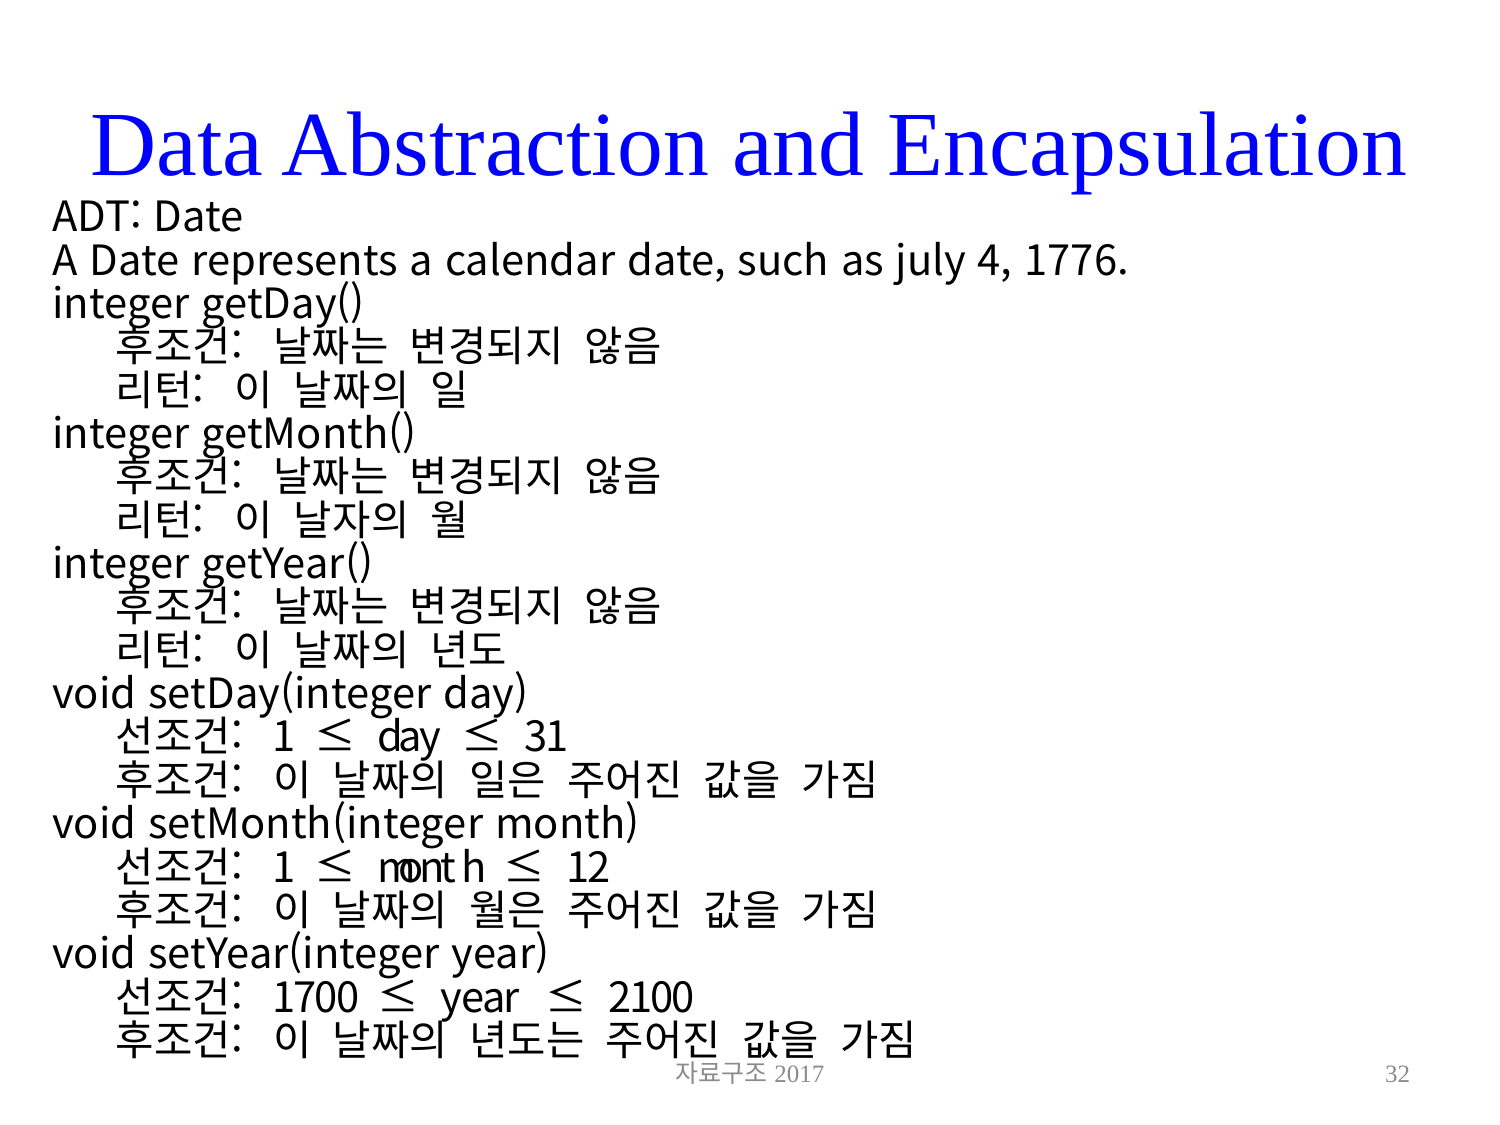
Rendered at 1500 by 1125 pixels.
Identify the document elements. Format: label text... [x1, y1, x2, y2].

footer 자료구조 2017 [512, 1042, 988, 1103]
title Data Abstraction and Encapsulation [75, 45, 1425, 196]
list ADT: Date A Date represents a calendar date, such as july 4, 1776. integer getDay() 후조건: 날짜는 변경되지 않음 리턴: 이 날짜의 일 integer getMonth() 후조건: 날짜는 변경되지 않음 리턴: 이 날자의 월 integer getYear() 후조건: 날짜는 변경되지 않음 리턴: 이 날짜의 년도 void setDay(integer day) 선조건: 1 ≤ day ≤ 31 후조건: 이 날짜의 일은 주어진 값을 가짐 void setMonth(integer month) 선조건: 1 ≤ month ≤ 12 후조건: 이 날짜의 월은 주어진 값을 가짐 void setYear(integer year) 선조건: 1700 ≤ year ≤ 2100 후조건: 이 날짜의 년도는 주어진 값을 가짐 [37, 196, 1450, 1094]
slide_number <숫자> [1074, 1042, 1425, 1103]
